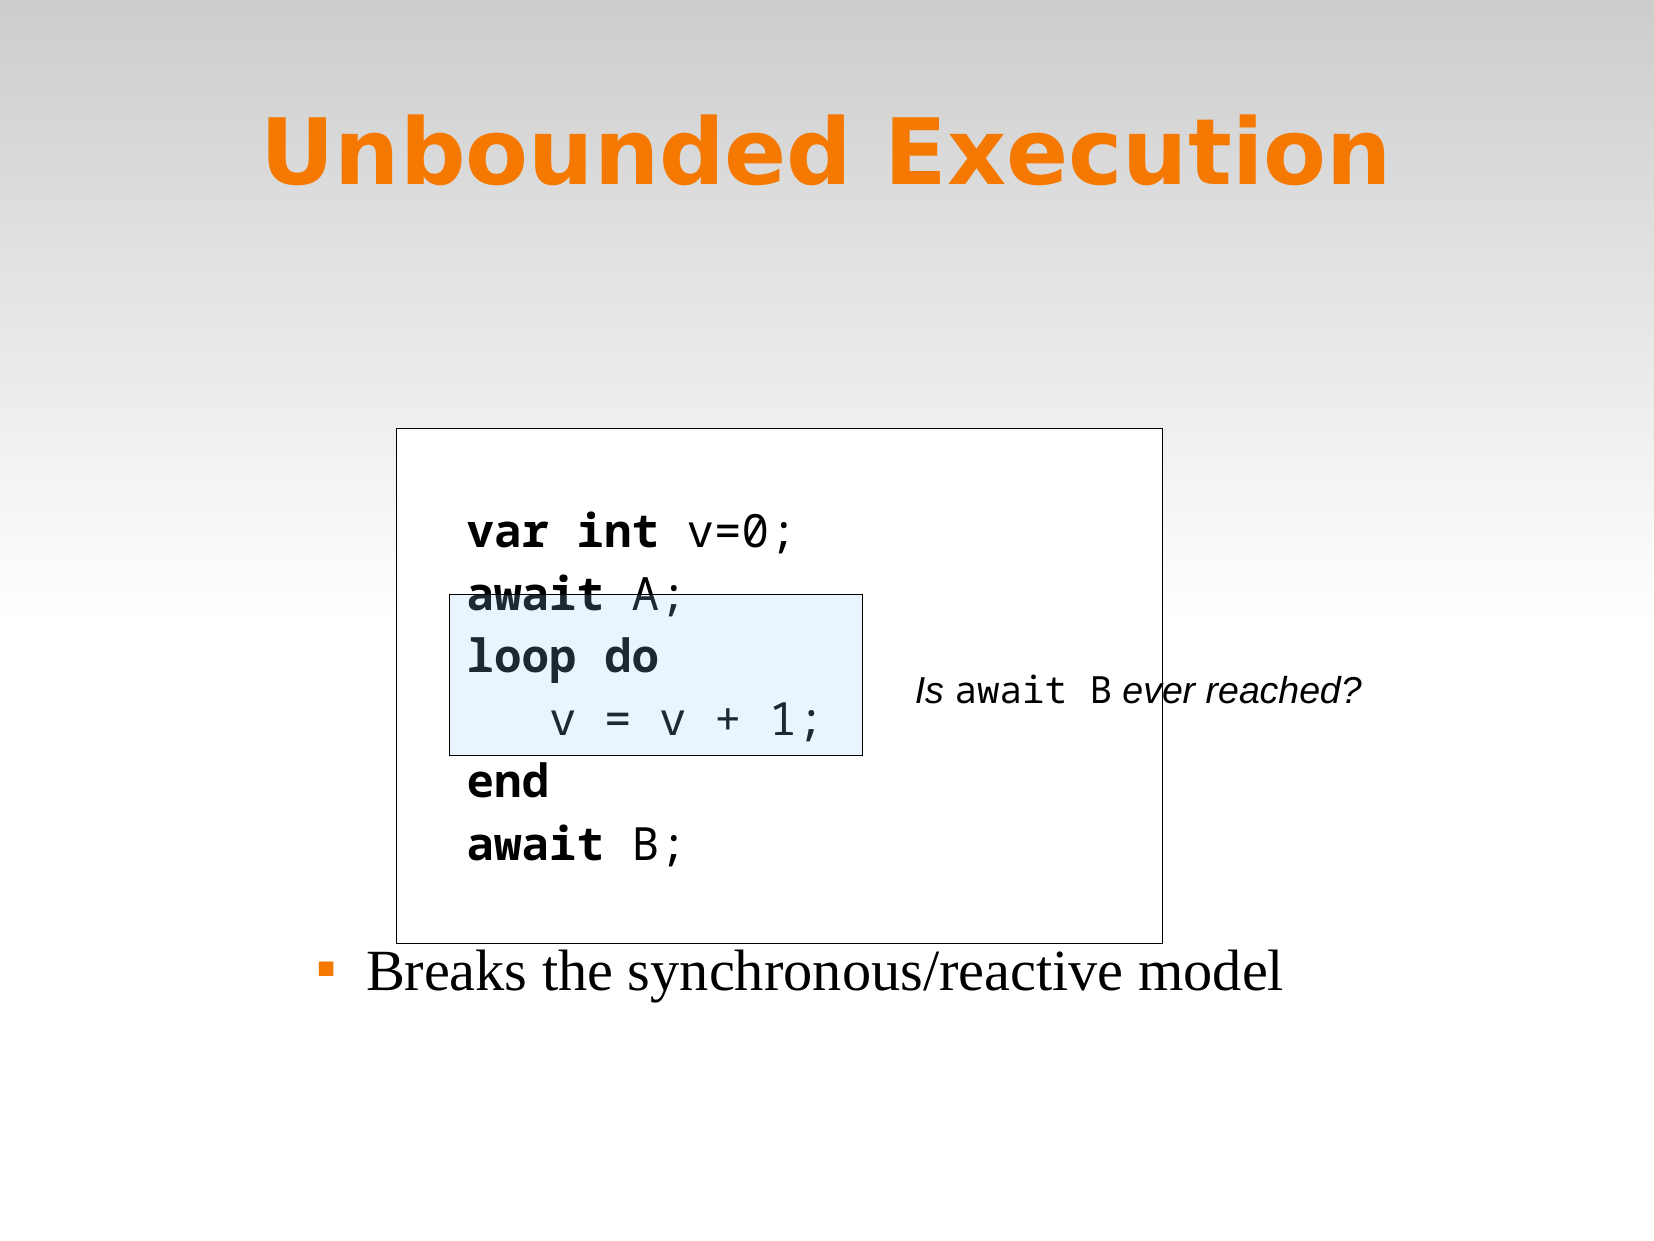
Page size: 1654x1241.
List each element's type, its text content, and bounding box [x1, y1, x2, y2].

title Unbounded Execution [82, 49, 1571, 257]
text_box [449, 594, 863, 756]
text_box var int v=0; await A; loop do v = v + 1; end await B; [396, 428, 1163, 876]
text_box Is await B ever reached? [900, 655, 1377, 713]
list Breaks the synchronous/reactive model [82, 290, 1571, 1202]
